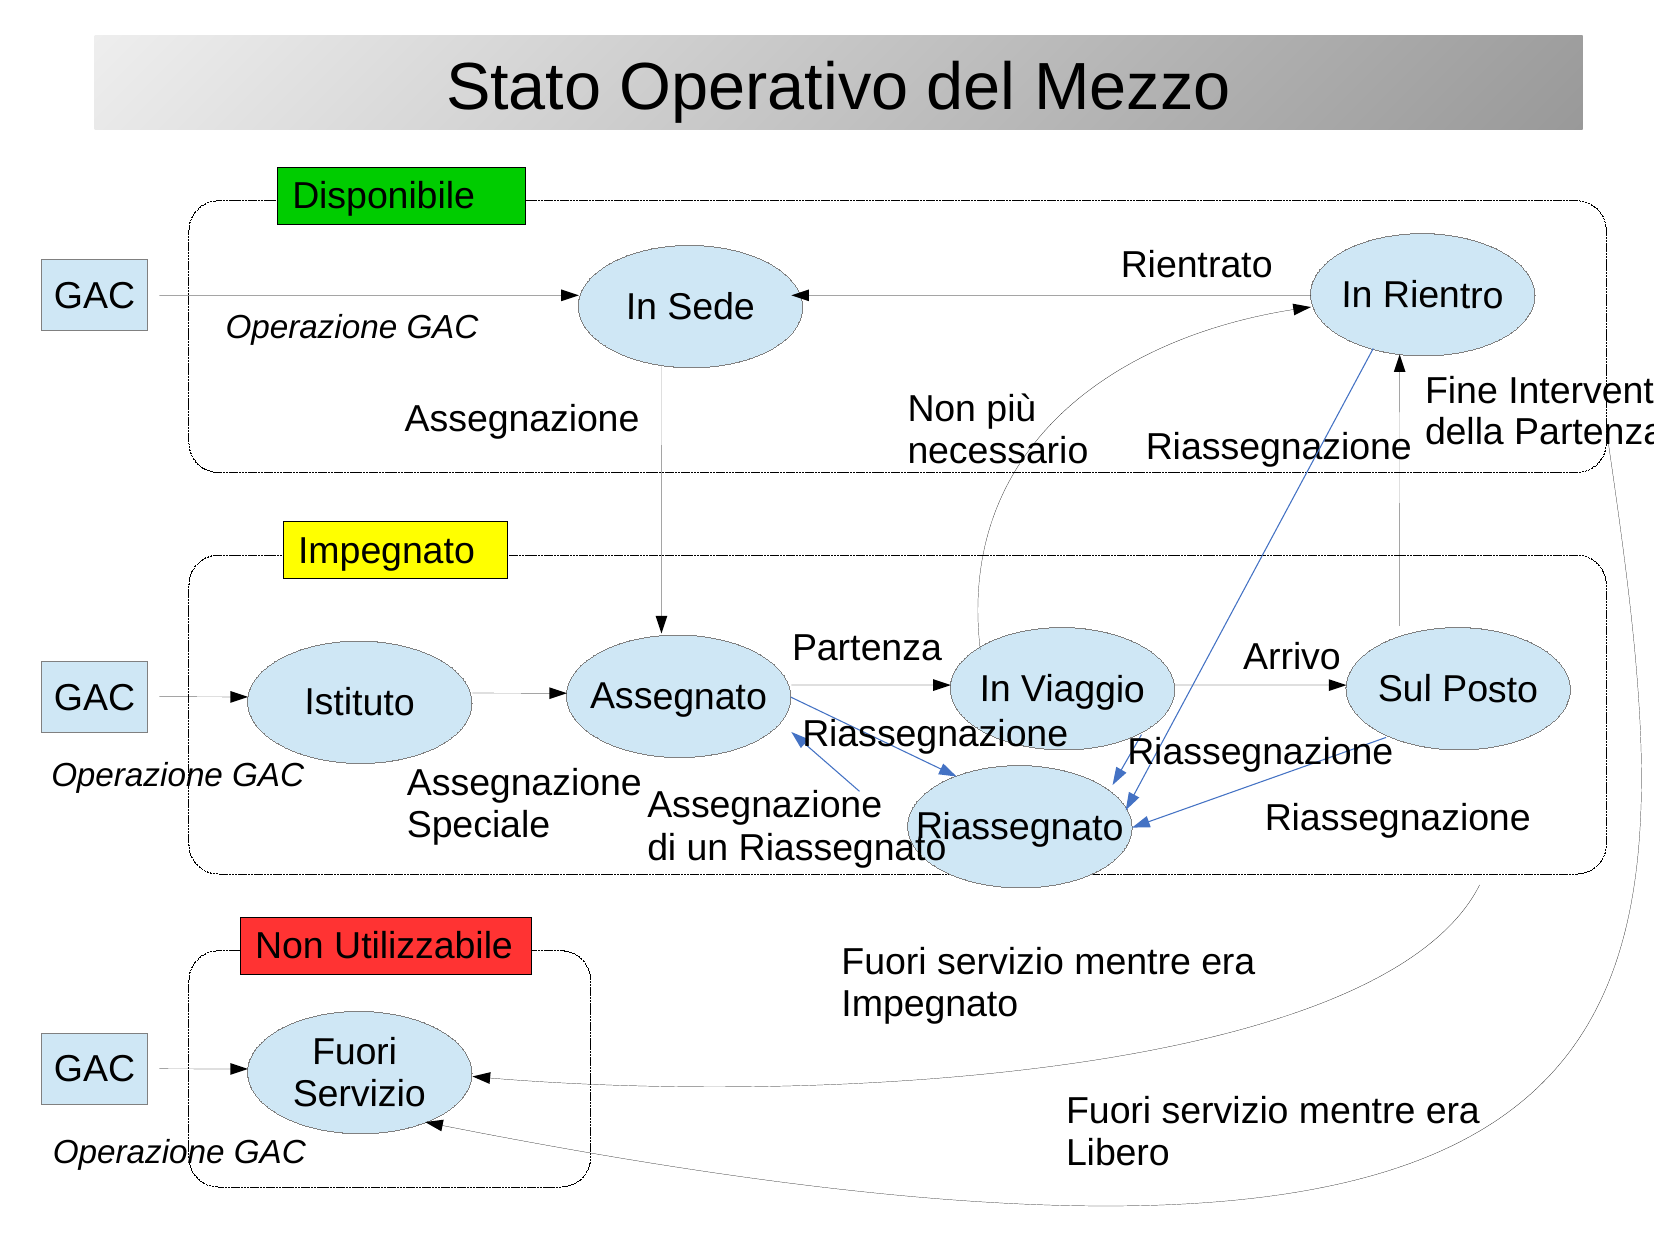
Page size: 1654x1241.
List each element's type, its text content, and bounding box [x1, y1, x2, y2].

text_box Riassegnazione [1131, 418, 1334, 477]
text_box In Sede [578, 245, 803, 368]
text_box Operazione GAC [36, 749, 319, 802]
text_box Fuori Servizio [247, 1011, 473, 1134]
subtitle Stato Operativo del Mezzo [94, 35, 1583, 130]
text_box Fuori servizio mentre era Impegnato [826, 933, 1281, 1032]
text_box Assegnazione [389, 389, 655, 449]
text_box Rientrato [1105, 236, 1288, 294]
text_box GAC [41, 1033, 148, 1104]
text_box In Viaggio [950, 627, 1175, 749]
text_box Arrivo [1228, 628, 1408, 686]
text_box Sul Posto [1345, 627, 1571, 750]
text_box GAC [41, 260, 148, 331]
text_box Assegnazione di un Riassegnato [632, 776, 966, 879]
text_box Riassegnazione [1306, 418, 1431, 477]
text_box Riassegnazione [787, 705, 1087, 764]
text_box Operazione GAC [38, 1126, 320, 1179]
text_box Riassegnazione [1249, 788, 1550, 848]
text_box Fine Intervento della Partenza [1410, 361, 1654, 464]
text_box In Rientro [1310, 233, 1536, 356]
text_box Riassegnato [957, 765, 1133, 888]
text_box GAC [41, 661, 148, 732]
text_box Partenza [777, 618, 957, 676]
text_box Operazione GAC [210, 301, 493, 354]
text_box Assegnato [566, 635, 791, 758]
text_box Non Utilizzabile [240, 917, 532, 975]
text_box Non più necessario [892, 380, 1104, 480]
text_box Fuori servizio mentre era Libero [1051, 1082, 1506, 1182]
text_box Impegnato [283, 521, 508, 579]
text_box Istituto [247, 641, 473, 764]
text_box Assegnazione Speciale [392, 753, 657, 853]
text_box Riassegnazione [1112, 723, 1412, 782]
text_box Disponibile [277, 167, 526, 225]
